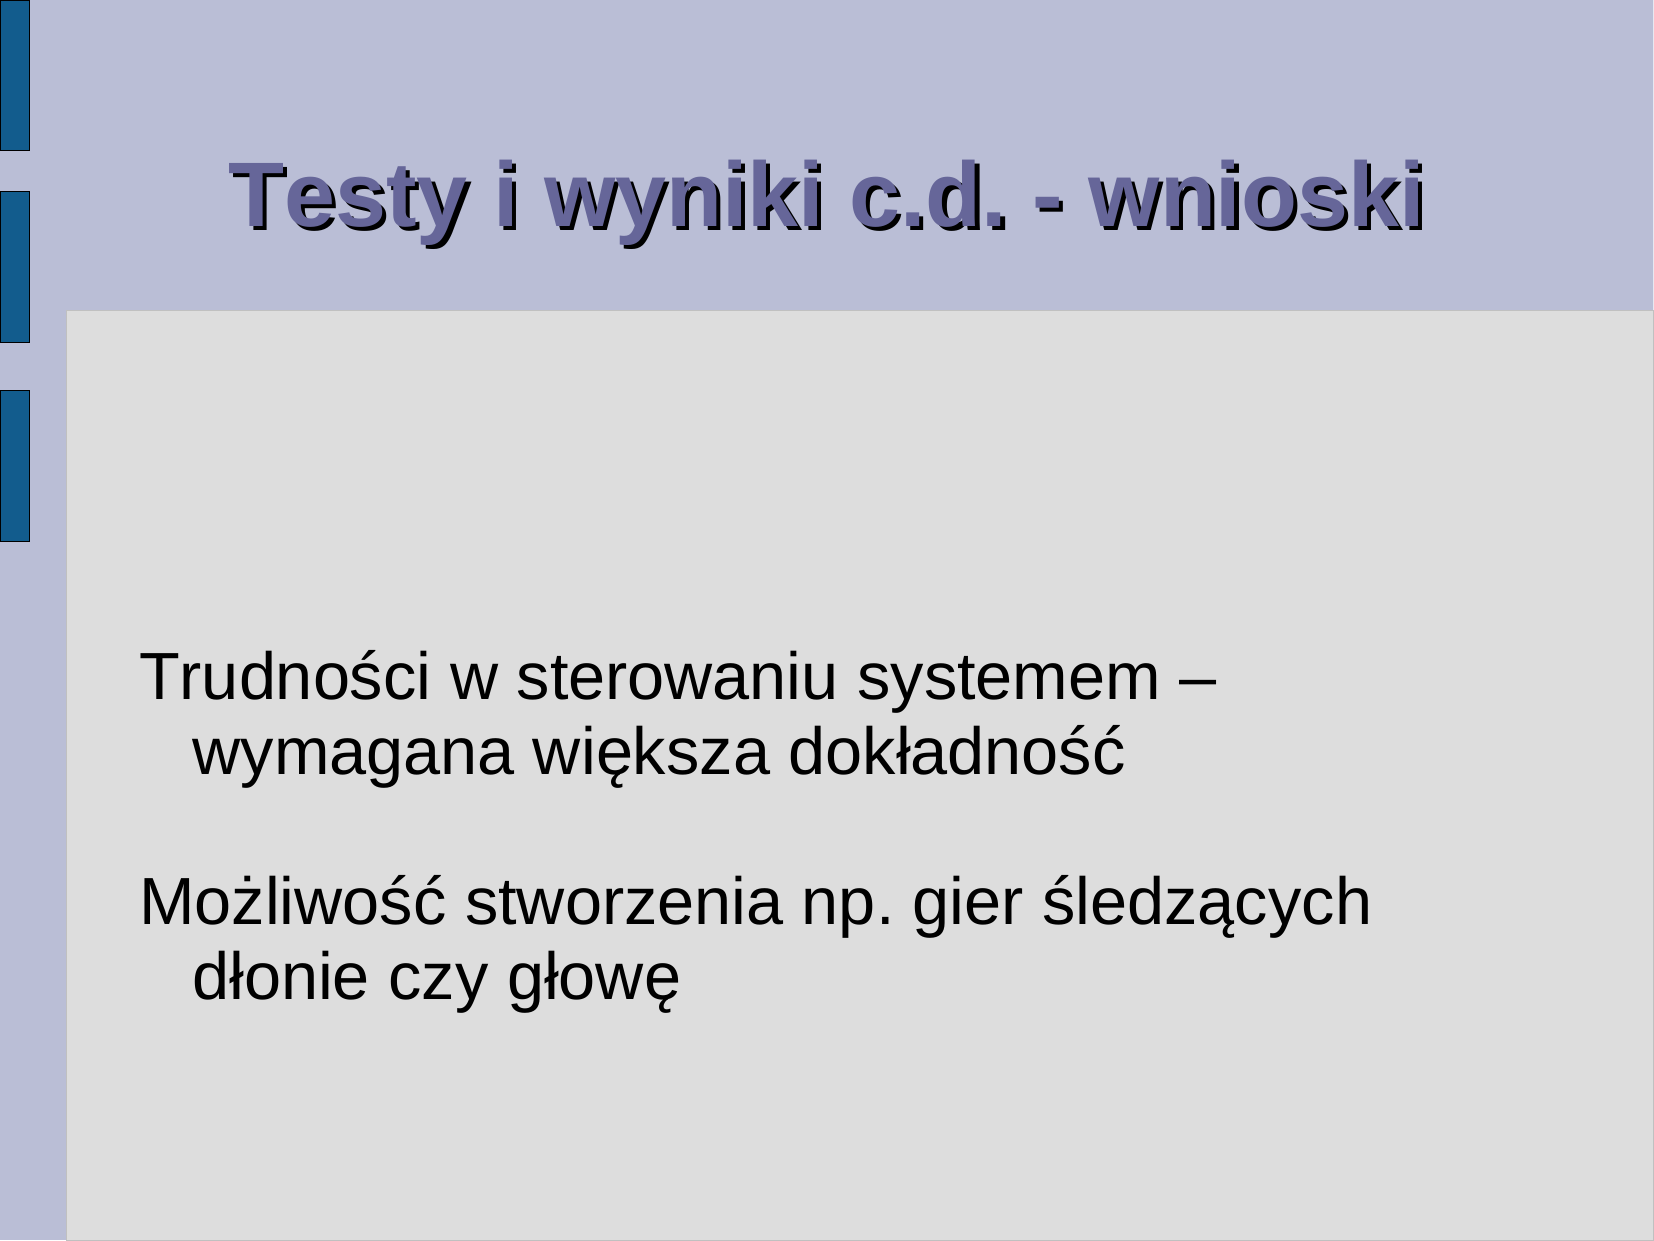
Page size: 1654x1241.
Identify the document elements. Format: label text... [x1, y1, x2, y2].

list Trudności w sterowaniu systemem – wymagana większa dokładność Możliwość stworzenia np. gier śledzących dłonie czy głowę [121, 639, 1534, 1221]
title Testy i wyniki c.d. - wnioski [121, 98, 1534, 291]
